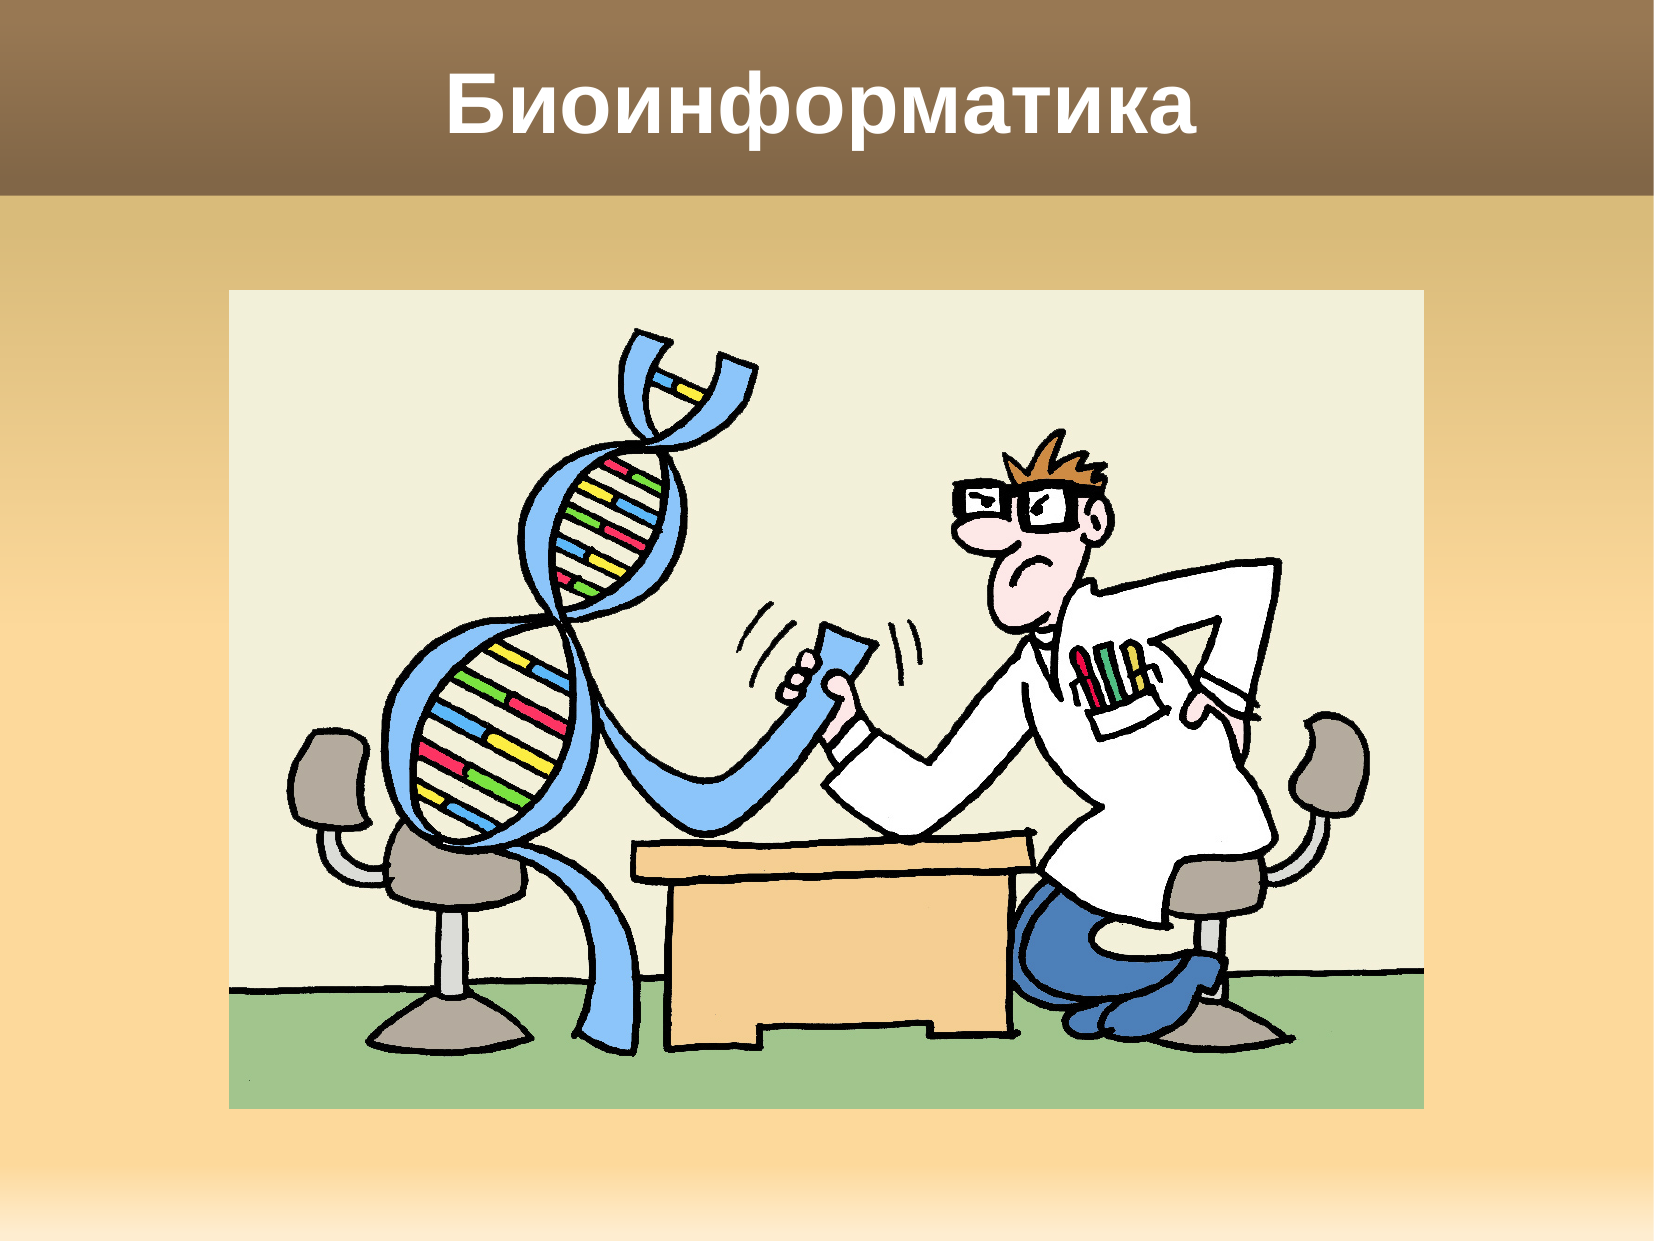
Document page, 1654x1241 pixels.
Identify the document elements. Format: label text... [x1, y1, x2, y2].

title Биоинформатика [76, 0, 1565, 208]
picture [0, 0, 1654, 1241]
